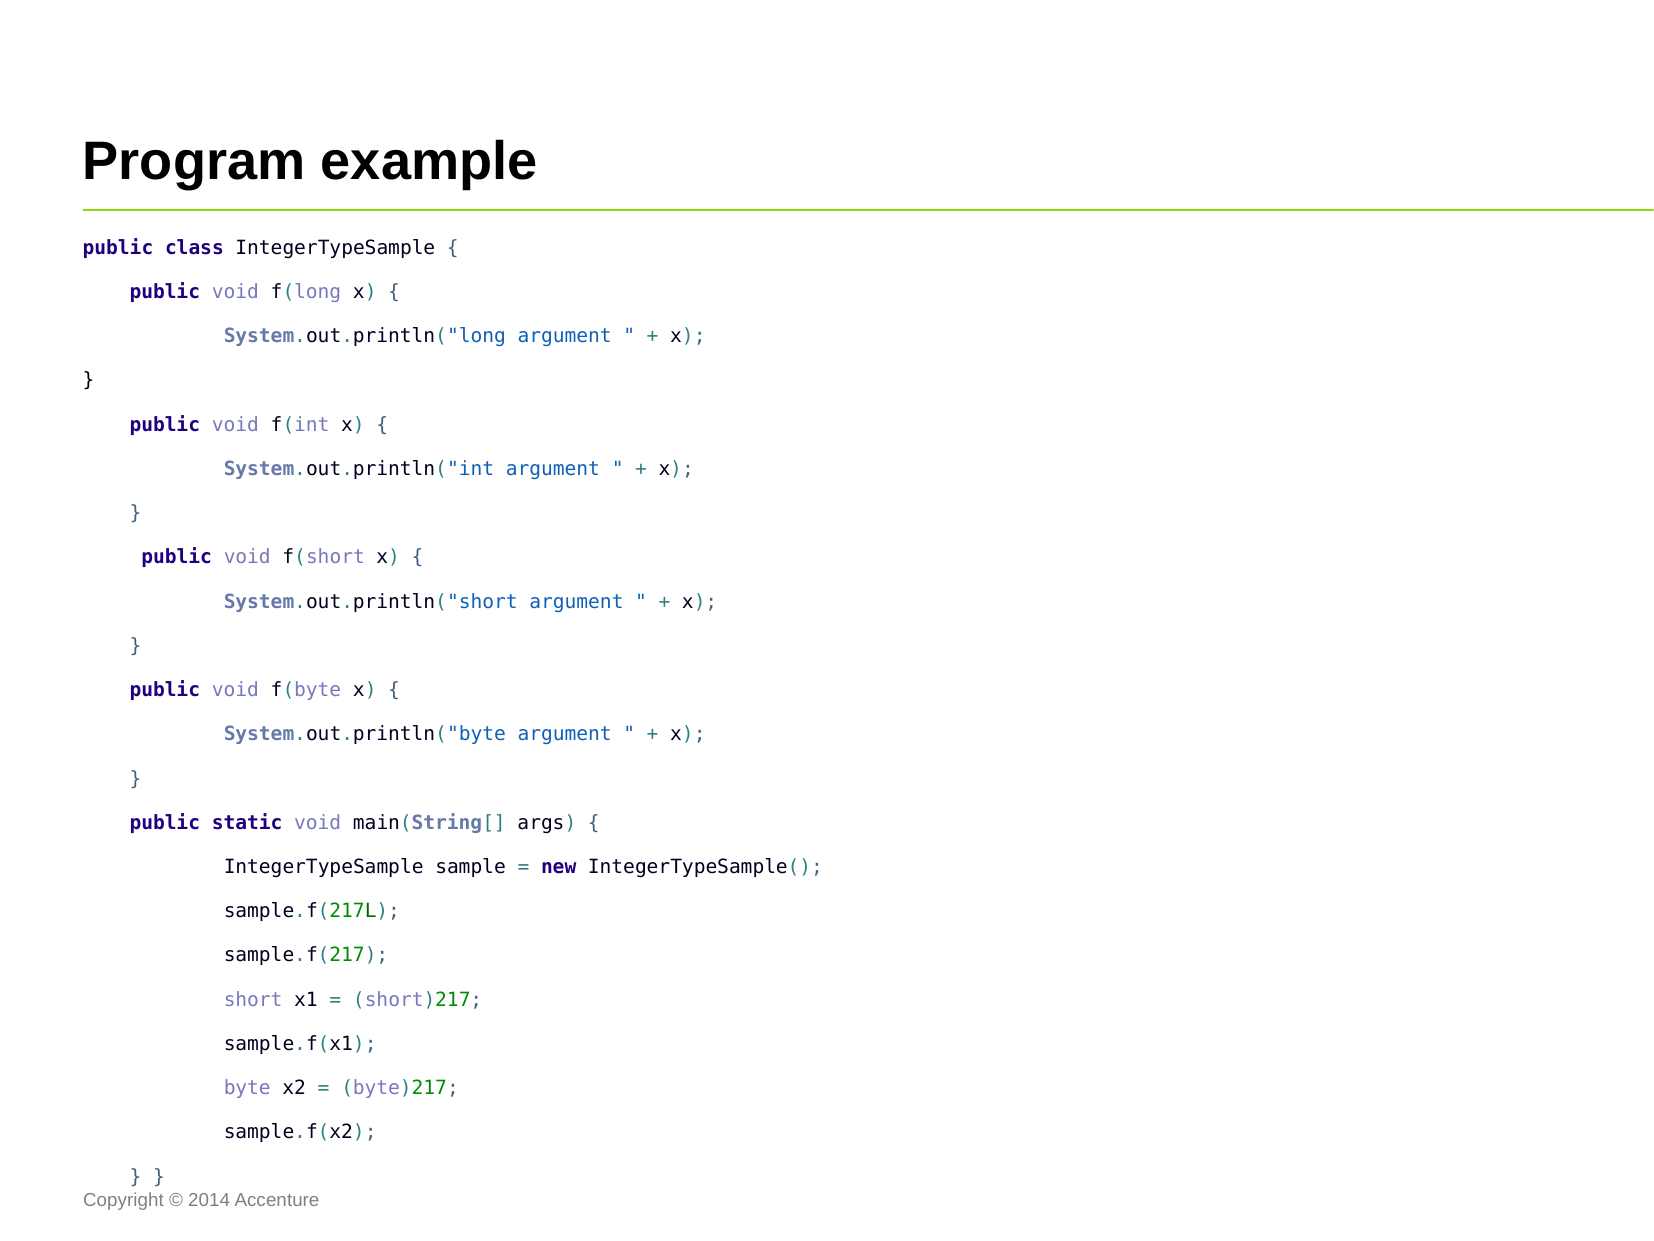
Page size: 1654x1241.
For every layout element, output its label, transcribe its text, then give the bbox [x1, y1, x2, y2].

title Program example [82, 106, 1571, 216]
list public class IntegerTypeSample { public void f(long x) { System.out.println("long argument " + x); } public void f(int x) { System.out.println("int argument " + x); } public void f(short x) { System.out.println("short argument " + x); } public void f(byte x) { System.out.println("byte argument " + x); } public static void main(String[] args) { IntegerTypeSample sample = new IntegerTypeSample(); sample.f(217L); sample.f(217); short x1 = (short)217; sample.f(x1); byte x2 = (byte)217; sample.f(x2); } } [82, 236, 1538, 1205]
